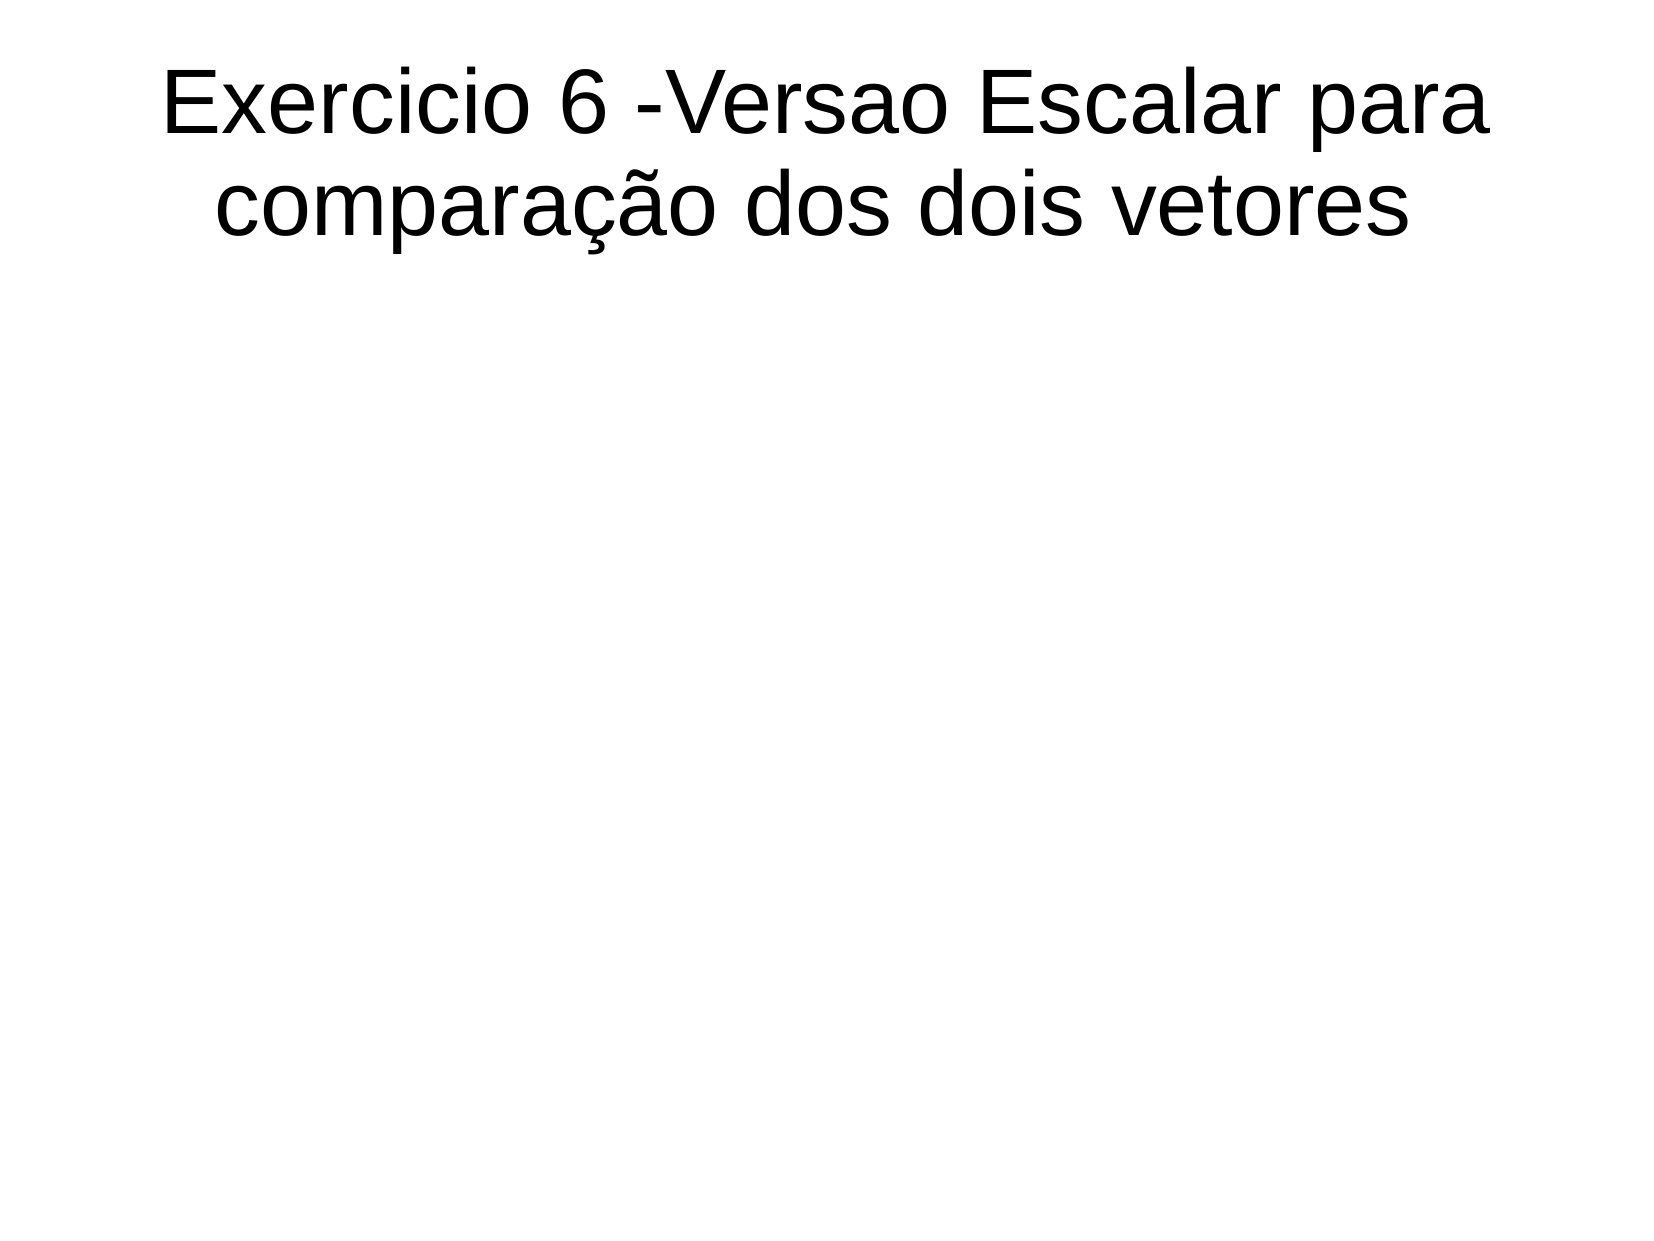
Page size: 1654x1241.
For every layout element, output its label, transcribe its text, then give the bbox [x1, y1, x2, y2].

title Exercicio 6 -Versao Escalar para comparação dos dois vetores [82, 49, 1571, 257]
